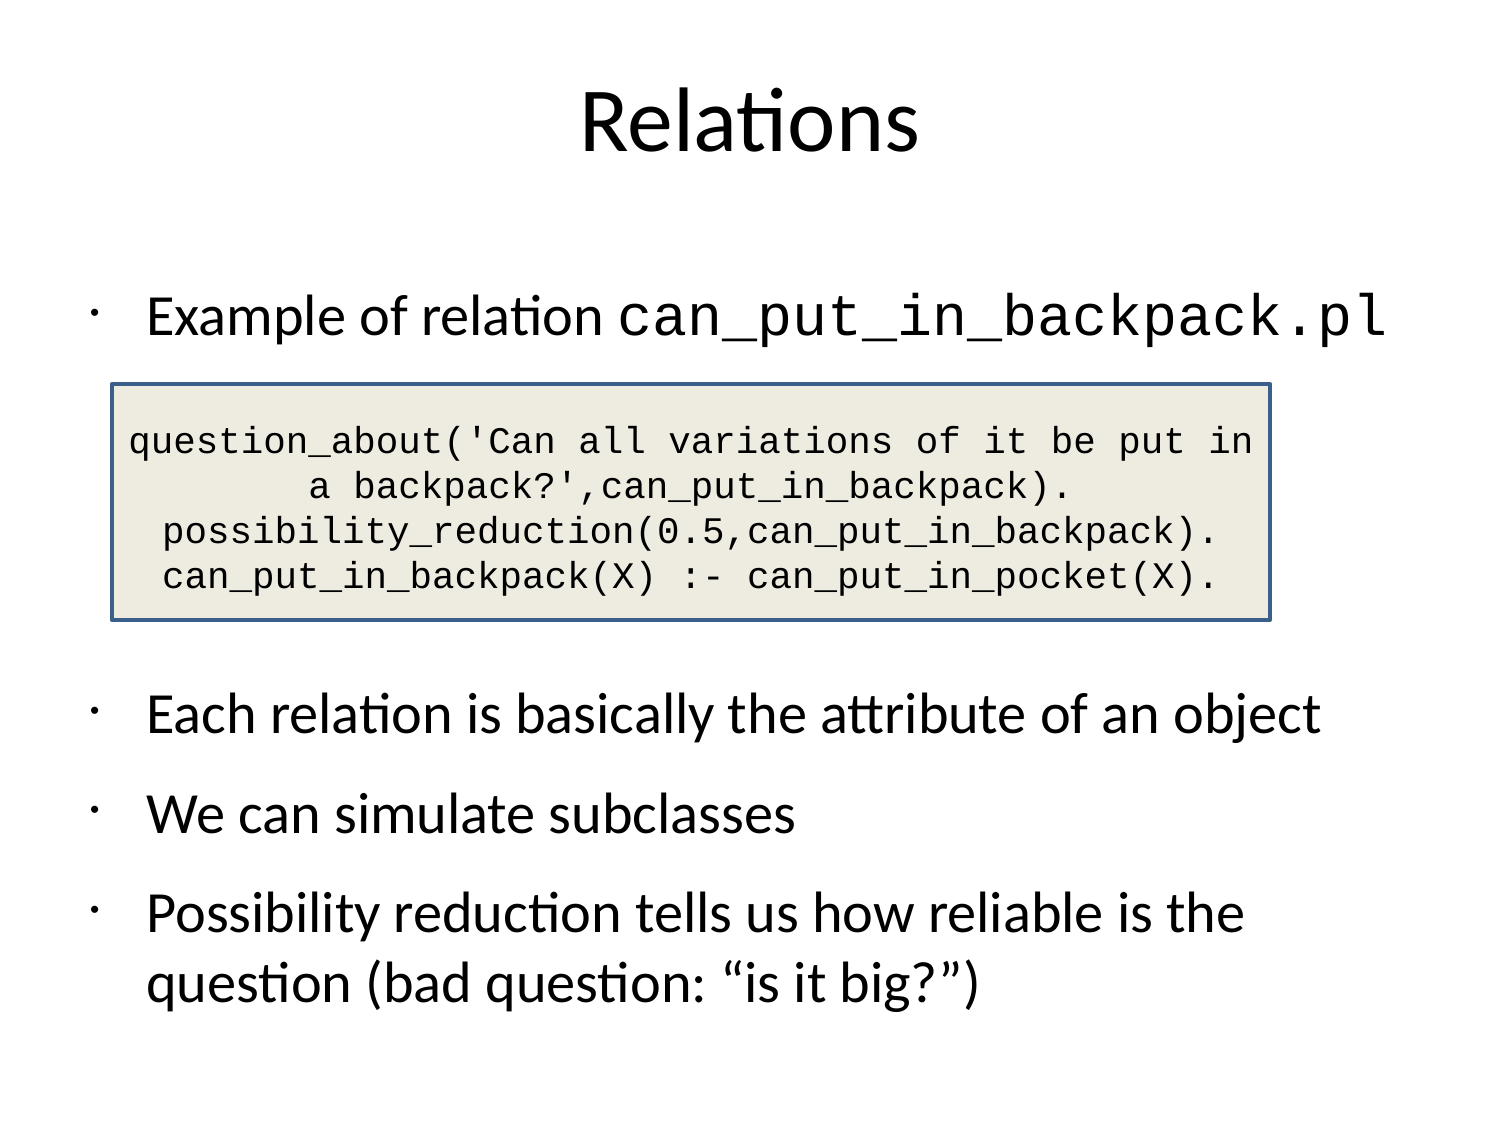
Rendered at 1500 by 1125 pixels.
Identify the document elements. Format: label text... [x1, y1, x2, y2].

list Example of relation can_put_in_backpack.pl Each relation is basically the attribute of an object We can simulate subclasses Possibility reduction tells us how reliable is the question (bad question: “is it big?”) [75, 262, 1425, 1125]
text_box question_about('Can all variations of it be put in a backpack?',can_put_in_backpack). possibility_reduction(0.5,can_put_in_backpack). can_put_in_backpack(X) :- can_put_in_pocket(X). [112, 383, 1270, 621]
title Relations [75, 45, 1425, 233]
